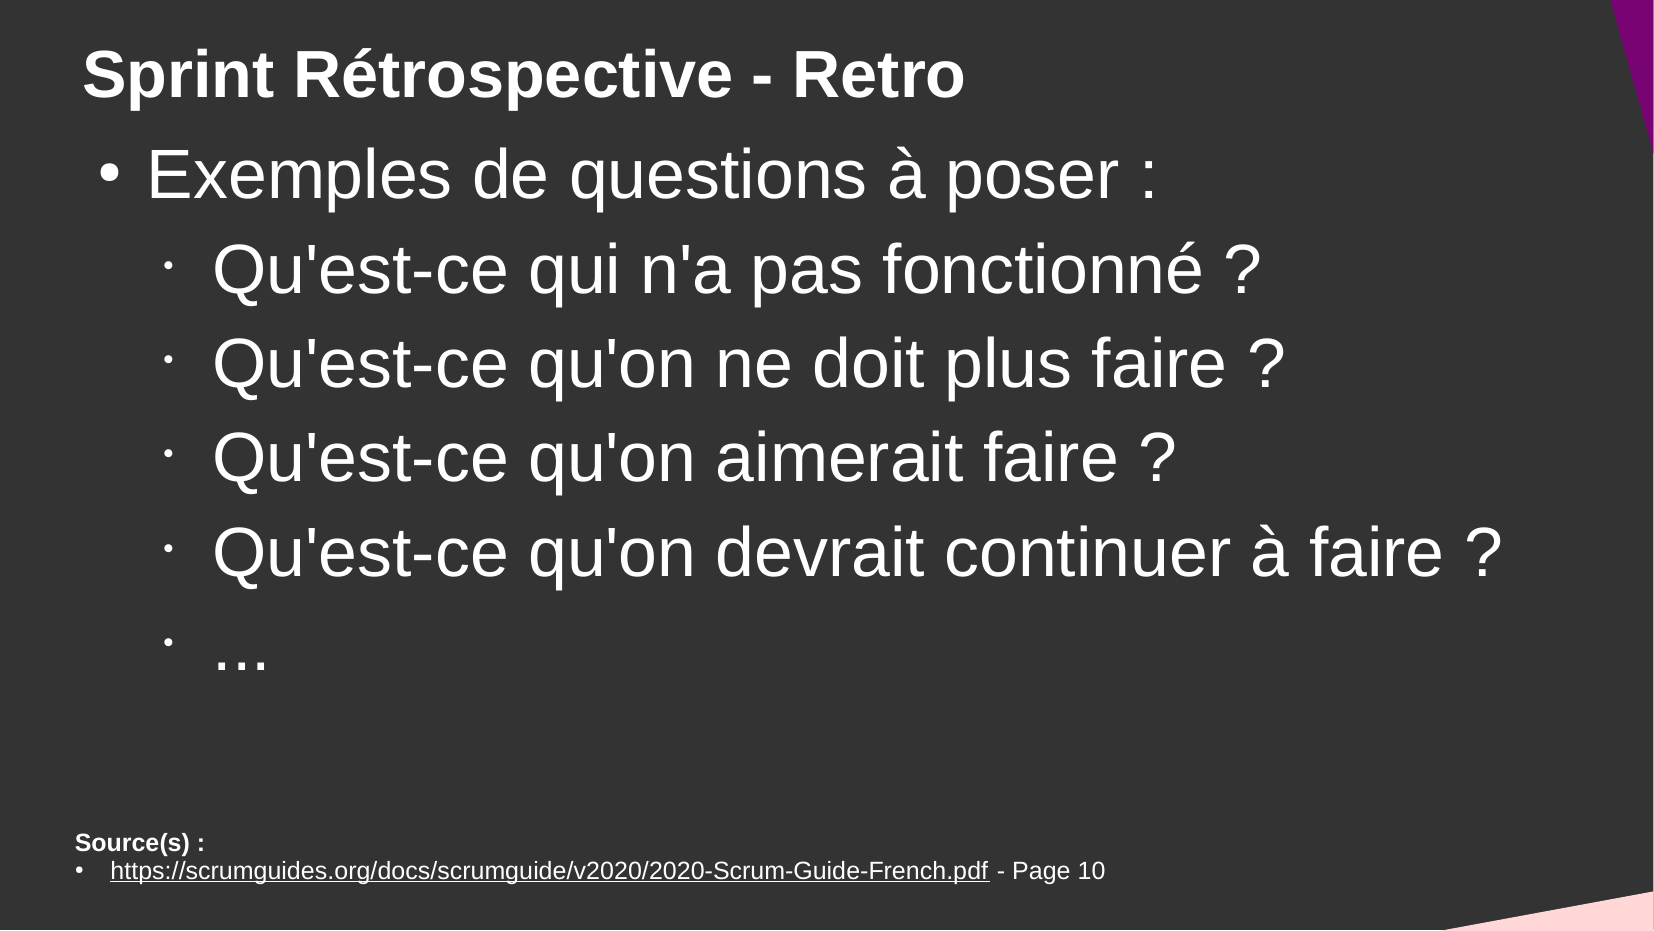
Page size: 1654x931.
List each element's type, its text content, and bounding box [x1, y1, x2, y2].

text_box [1438, 891, 1654, 931]
text_box [1610, 0, 1654, 156]
list Exemples de questions à poser : Qu'est-ce qui n'a pas fonctionné ? Qu'est-ce qu'on ne doit plus faire ? Qu'est-ce qu'on aimerait faire ? Qu'est-ce qu'on devrait continuer à faire ? ... [80, 135, 1620, 686]
text_box Source(s) : https://scrumguides.org/docs/scrumguide/v2020/2020-Scrum-Guide-French.pdf - Page 10 [60, 821, 1546, 921]
title Sprint Rétrospective - Retro [82, 37, 1571, 122]
